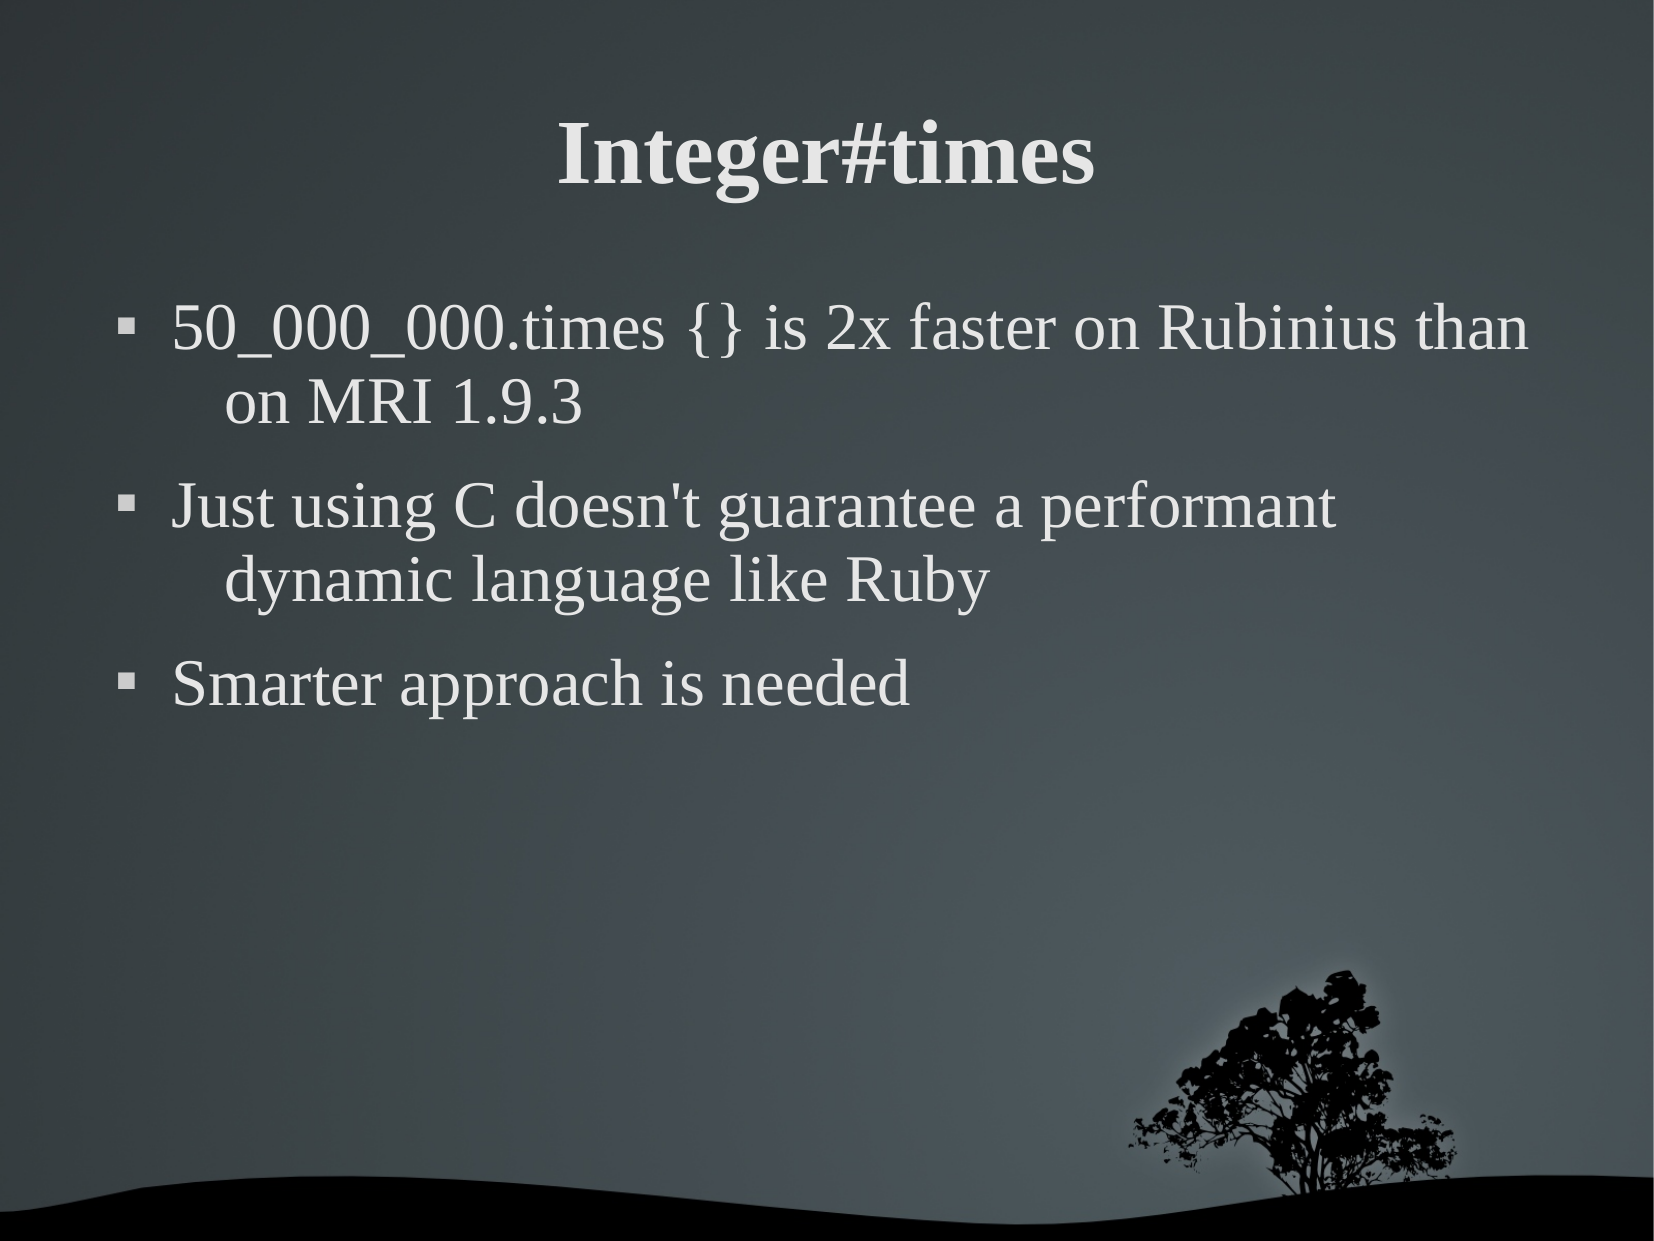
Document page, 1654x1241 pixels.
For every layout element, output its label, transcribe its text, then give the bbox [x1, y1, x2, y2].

list 50_000_000.times {} is 2x faster on Rubinius than on MRI 1.9.3 Just using C doesn't guarantee a performant dynamic language like Ruby Smarter approach is needed [82, 290, 1571, 1094]
picture [0, 0, 1654, 1241]
title Integer#times [82, 56, 1571, 250]
